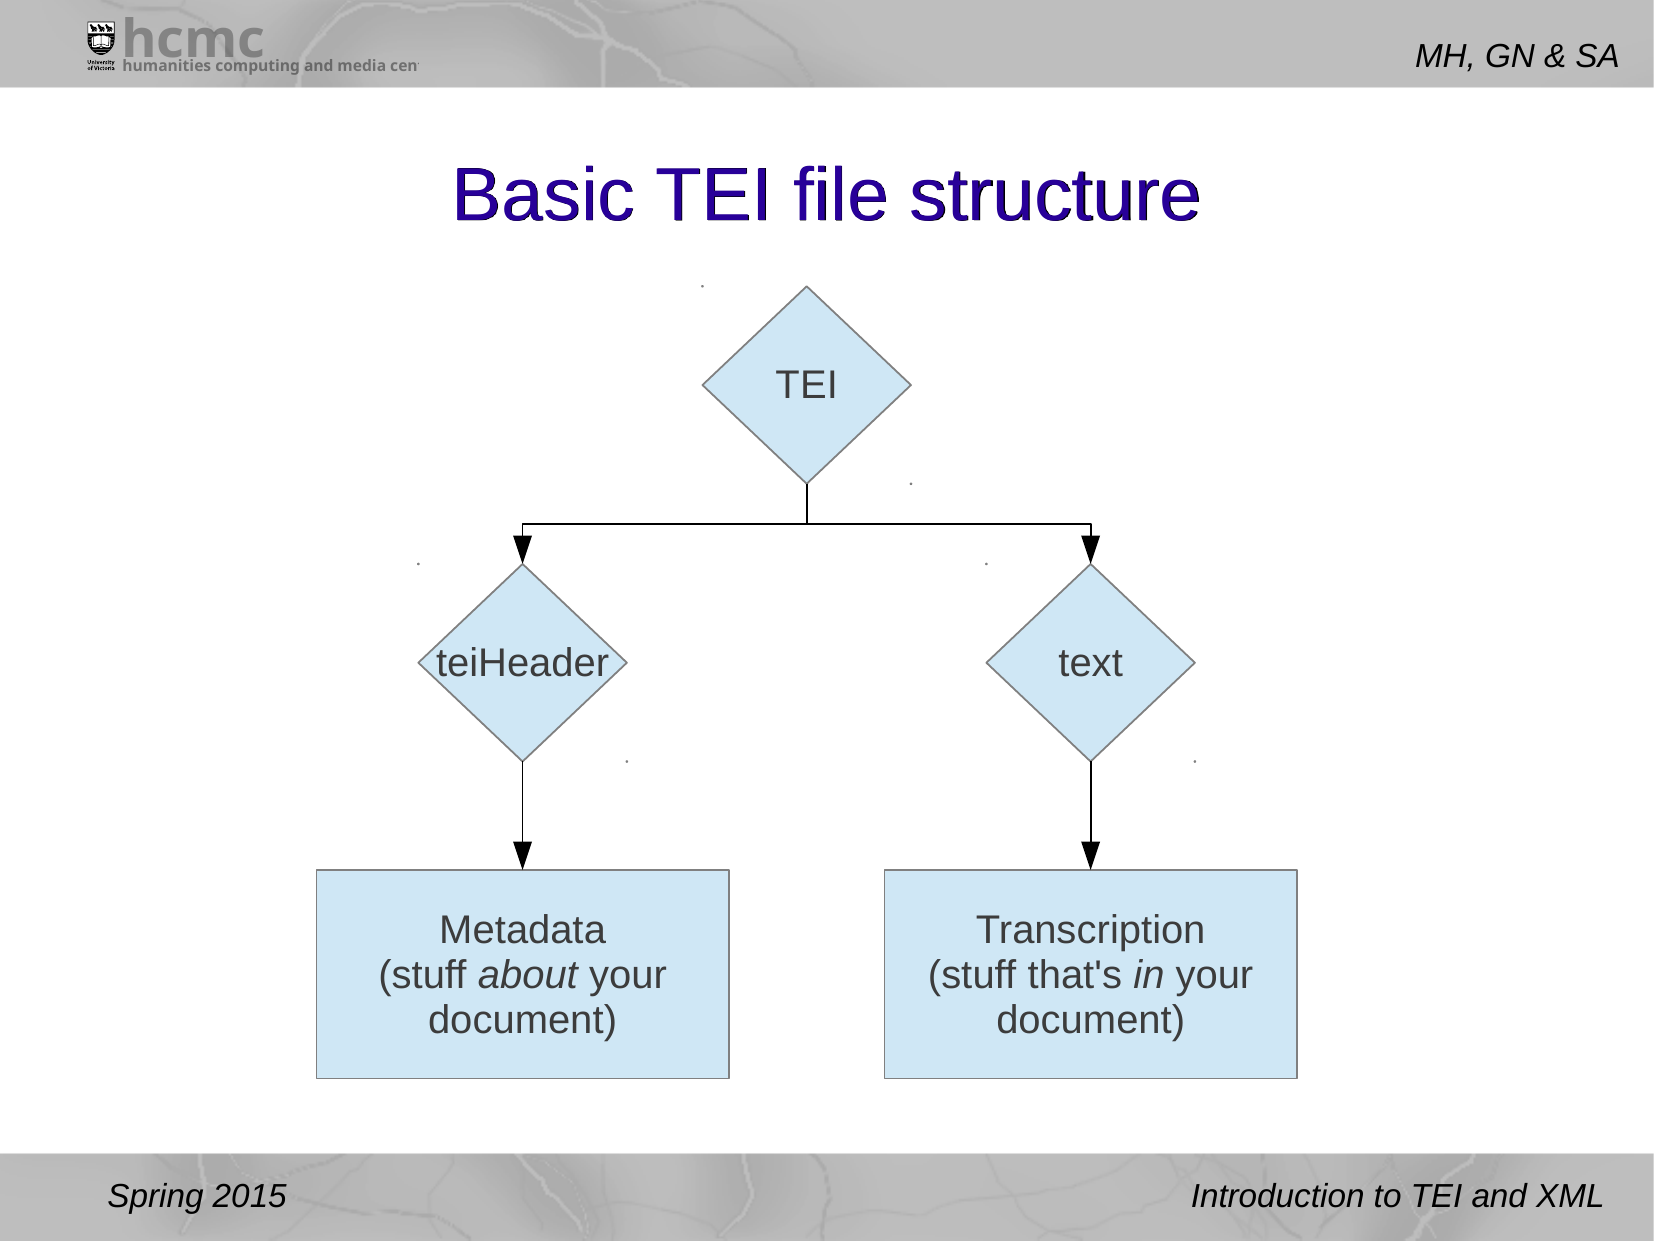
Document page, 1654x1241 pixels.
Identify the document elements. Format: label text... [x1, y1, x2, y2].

picture [0, 0, 1654, 1241]
title Basic TEI file structure [118, 90, 1536, 298]
